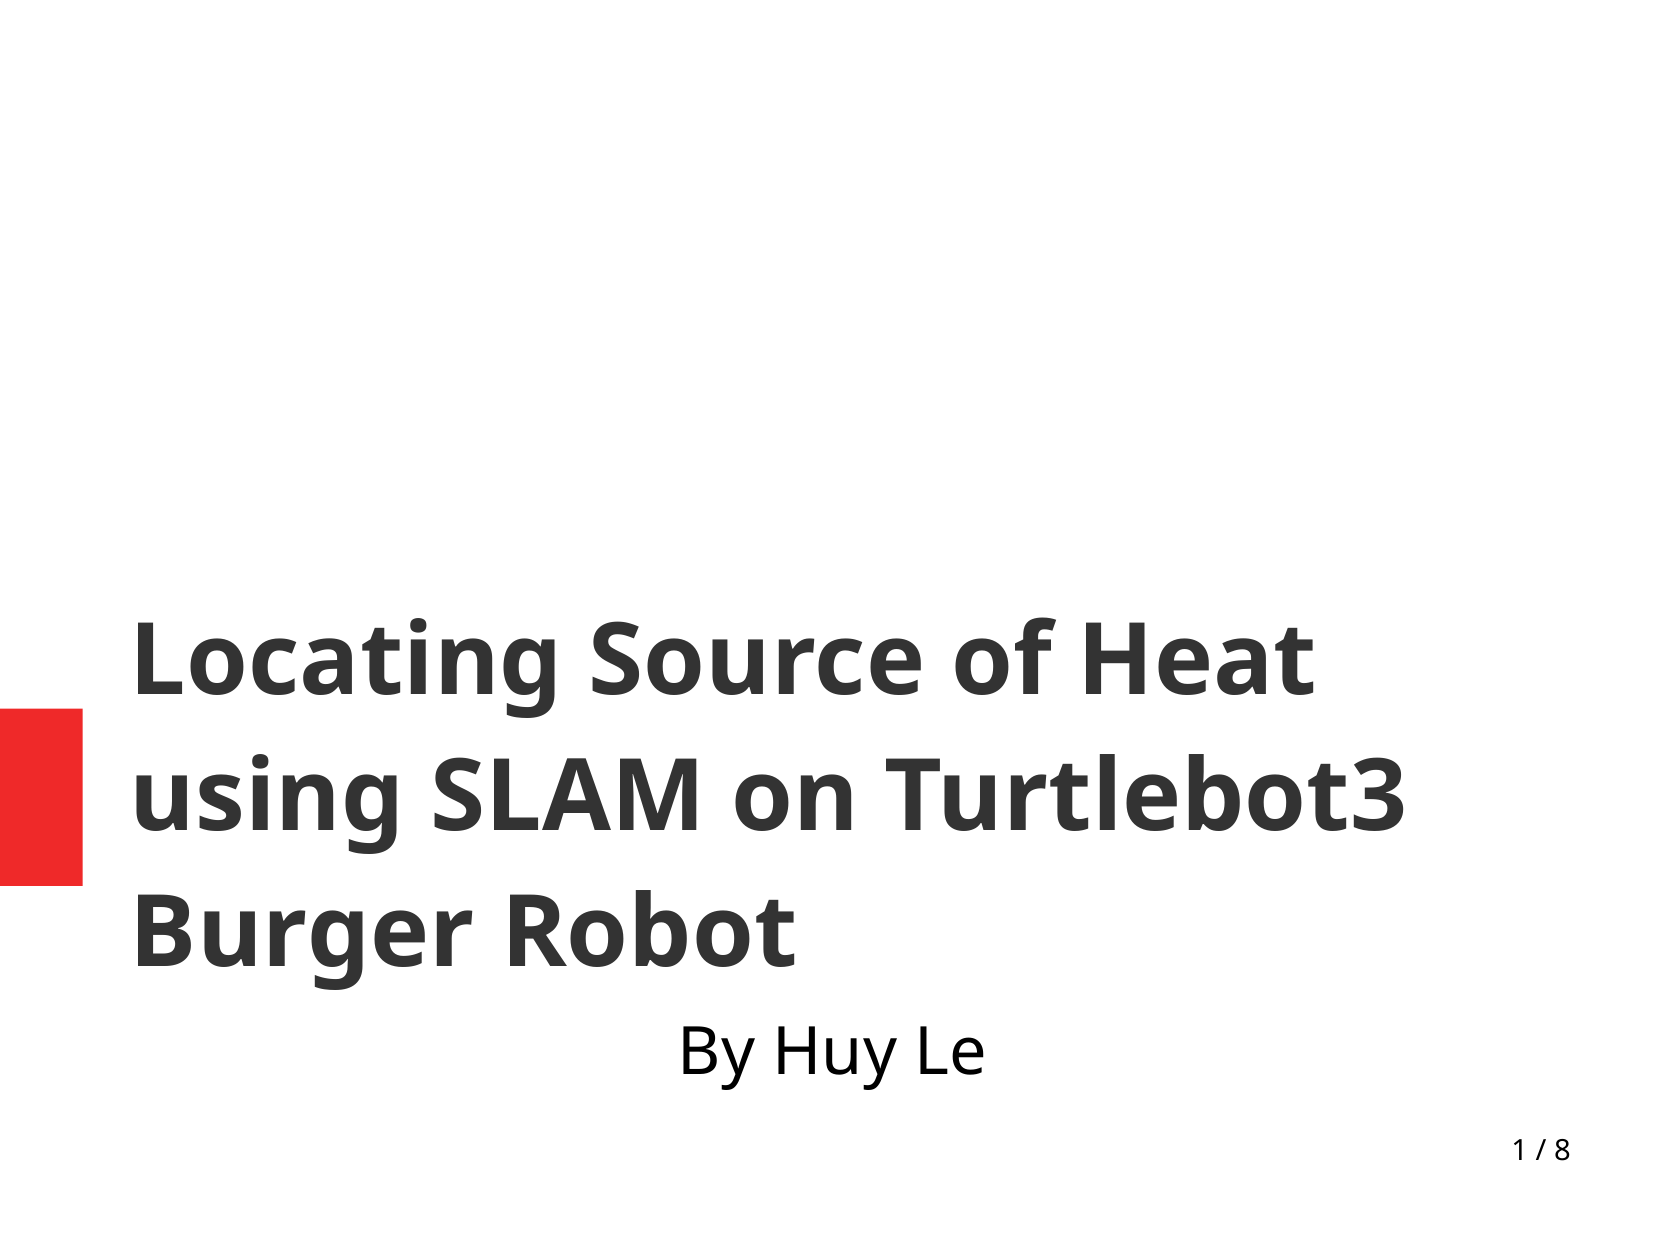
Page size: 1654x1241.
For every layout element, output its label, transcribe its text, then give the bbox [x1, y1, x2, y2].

title Locating Source of Heat using SLAM on Turtlebot3 Burger Robot [129, 616, 1536, 966]
subtitle By Huy Le [129, 968, 1536, 1130]
